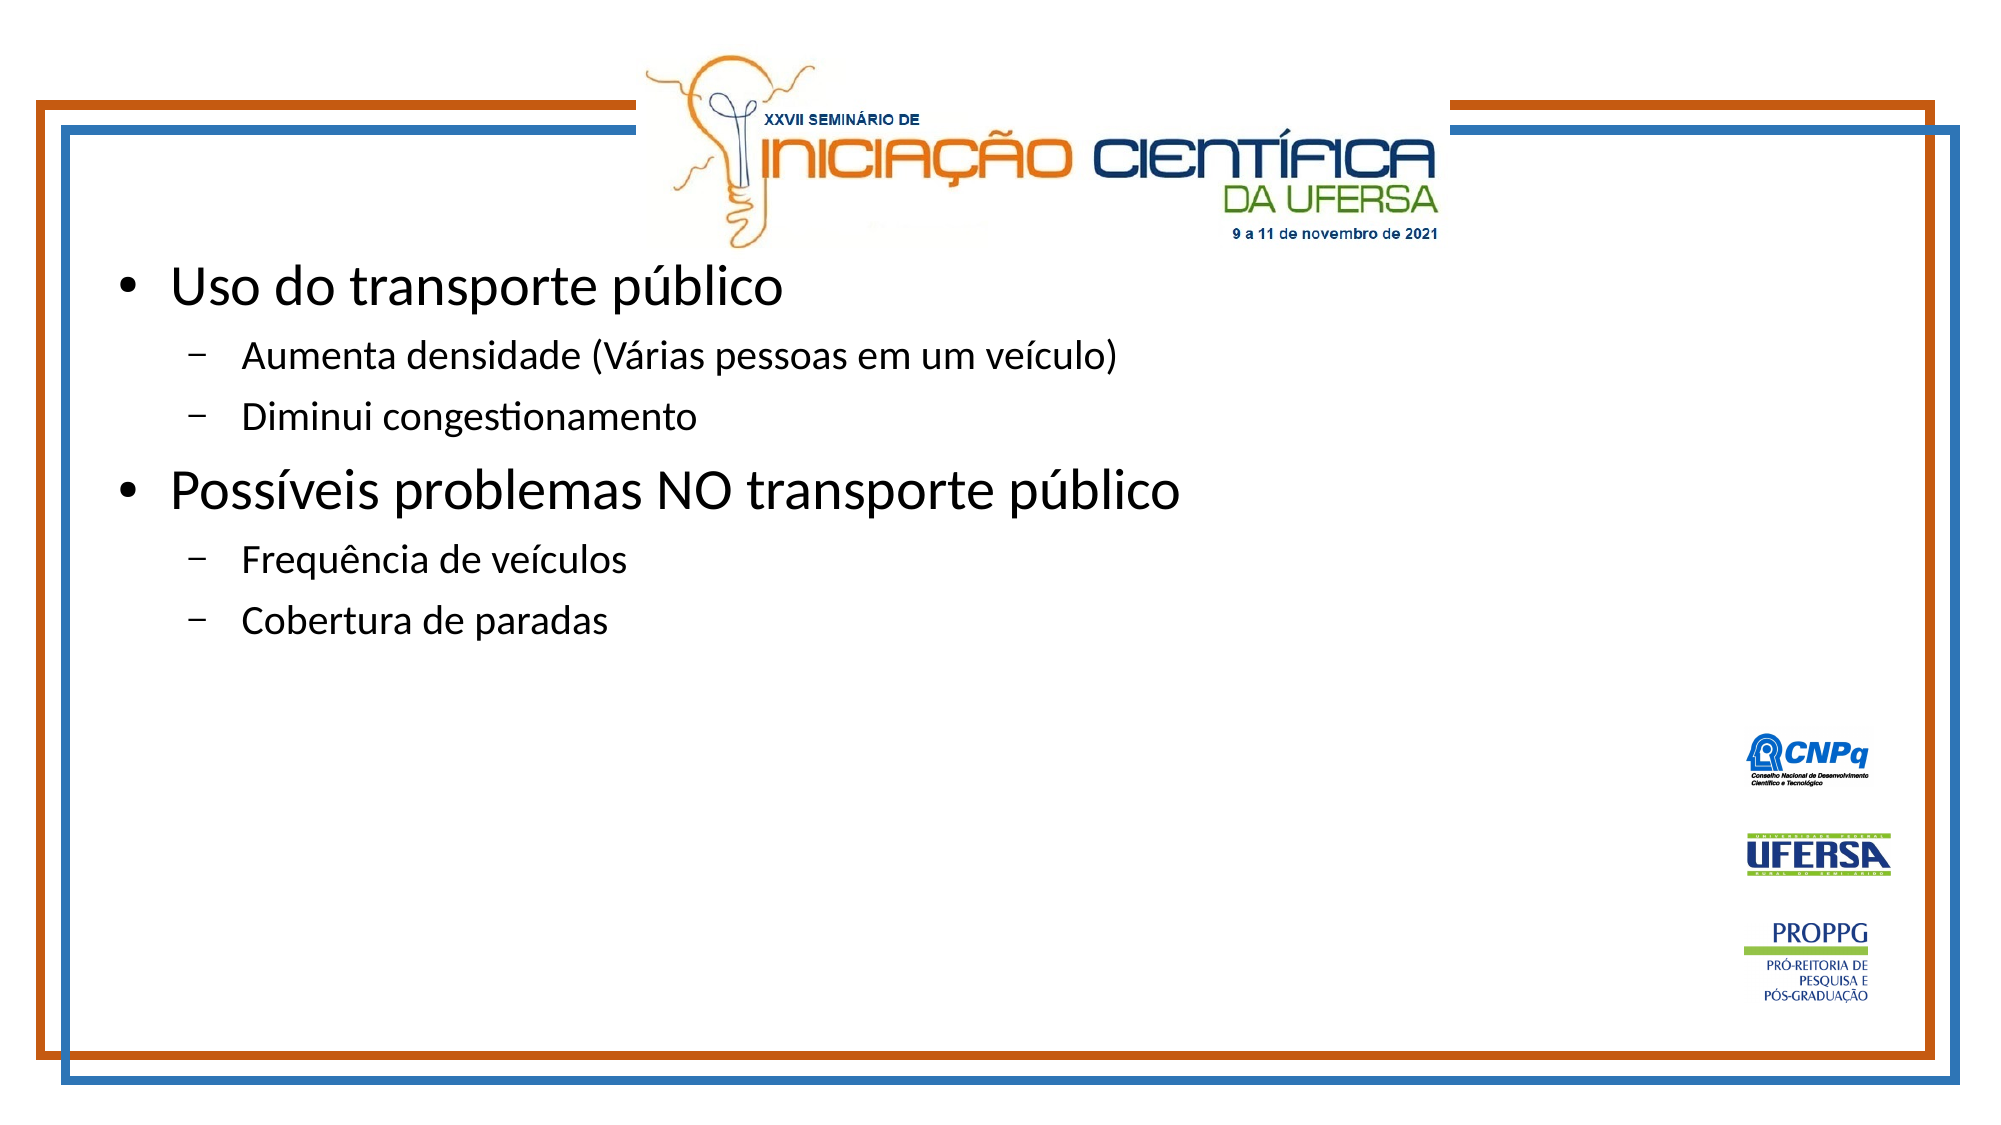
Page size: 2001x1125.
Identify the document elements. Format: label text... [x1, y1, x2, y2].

picture [636, 44, 1450, 259]
picture [1744, 923, 1868, 1003]
list Uso do transporte público Aumenta densidade (Várias pessoas em um veículo) Diminui congestionamento Possíveis problemas NO transporte público Frequência de veículos Cobertura de paradas [99, 263, 1900, 916]
